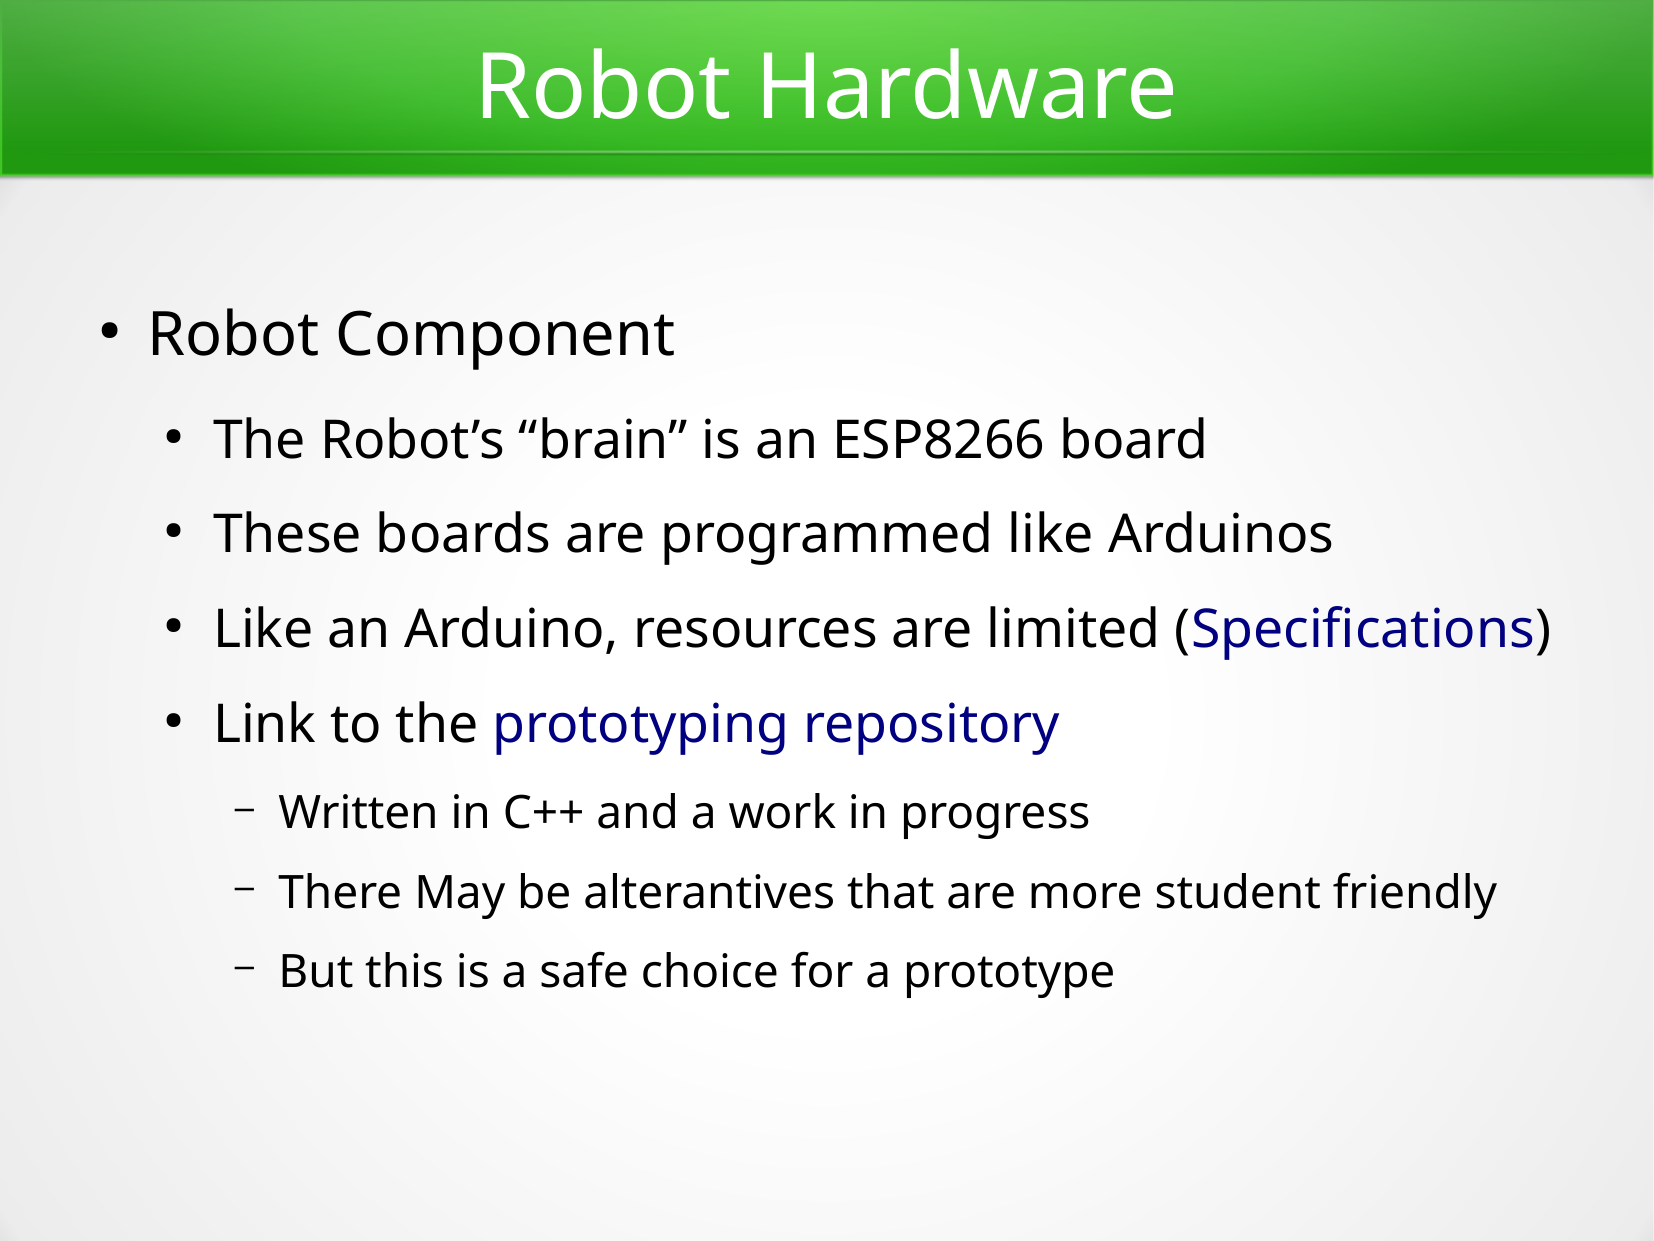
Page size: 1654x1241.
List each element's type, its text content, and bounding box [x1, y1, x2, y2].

picture [0, 0, 1654, 1241]
list Robot Component The Robot’s “brain” is an ESP8266 board These boards are programmed like Arduinos Like an Arduino, resources are limited (Specifications) Link to the prototyping repository Written in C++ and a work in progress There May be alterantives that are more student friendly But this is a safe choice for a prototype [82, 290, 1654, 1010]
title Robot Hardware [82, 11, 1571, 154]
